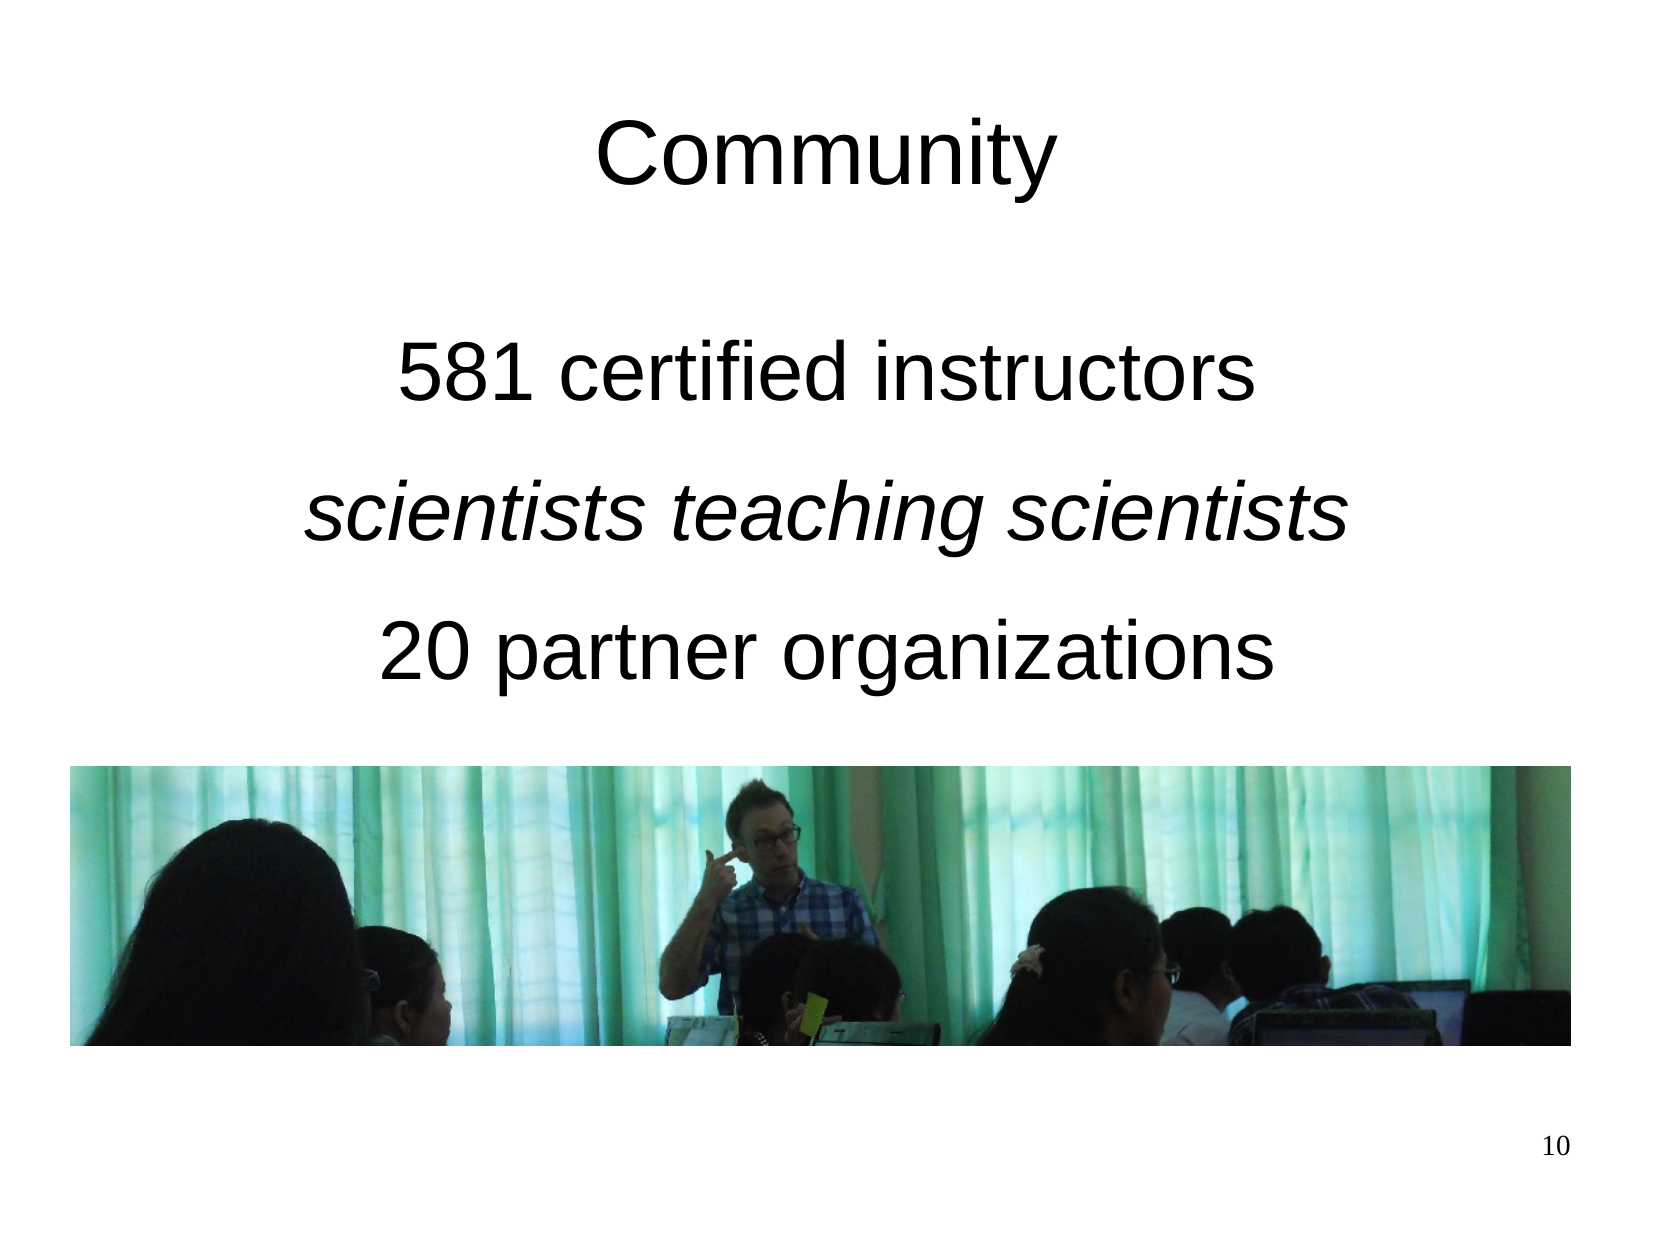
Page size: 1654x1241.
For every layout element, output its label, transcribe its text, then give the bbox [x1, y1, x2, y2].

picture [70, 766, 1571, 1046]
title Community [82, 49, 1571, 257]
text_box 581 certified instructors scientists teaching scientists 20 partner organizations [289, 271, 1376, 658]
